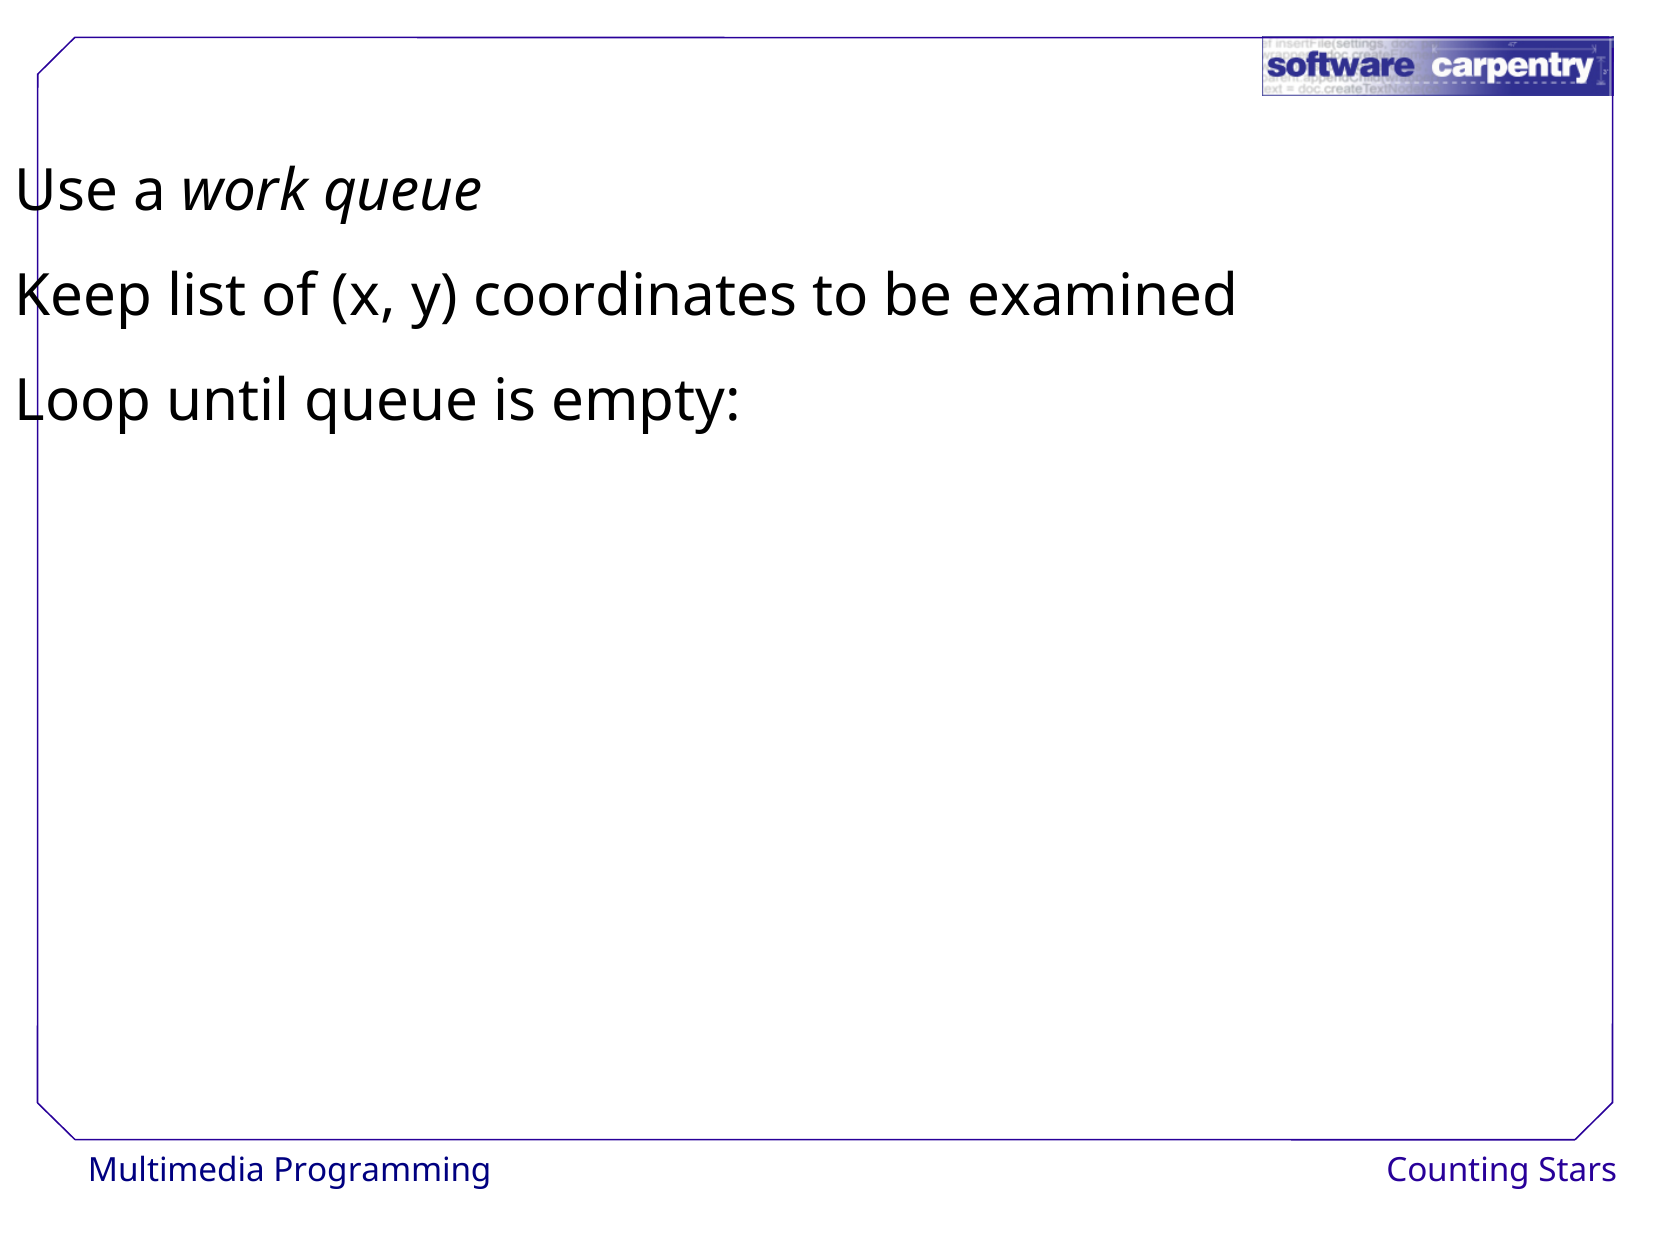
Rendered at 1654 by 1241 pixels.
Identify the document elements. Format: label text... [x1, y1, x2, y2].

picture [1262, 36, 1614, 96]
text_box Use a work queue Keep list of (x, y) coordinates to be examined Loop until queue is empty: [0, 109, 1403, 440]
